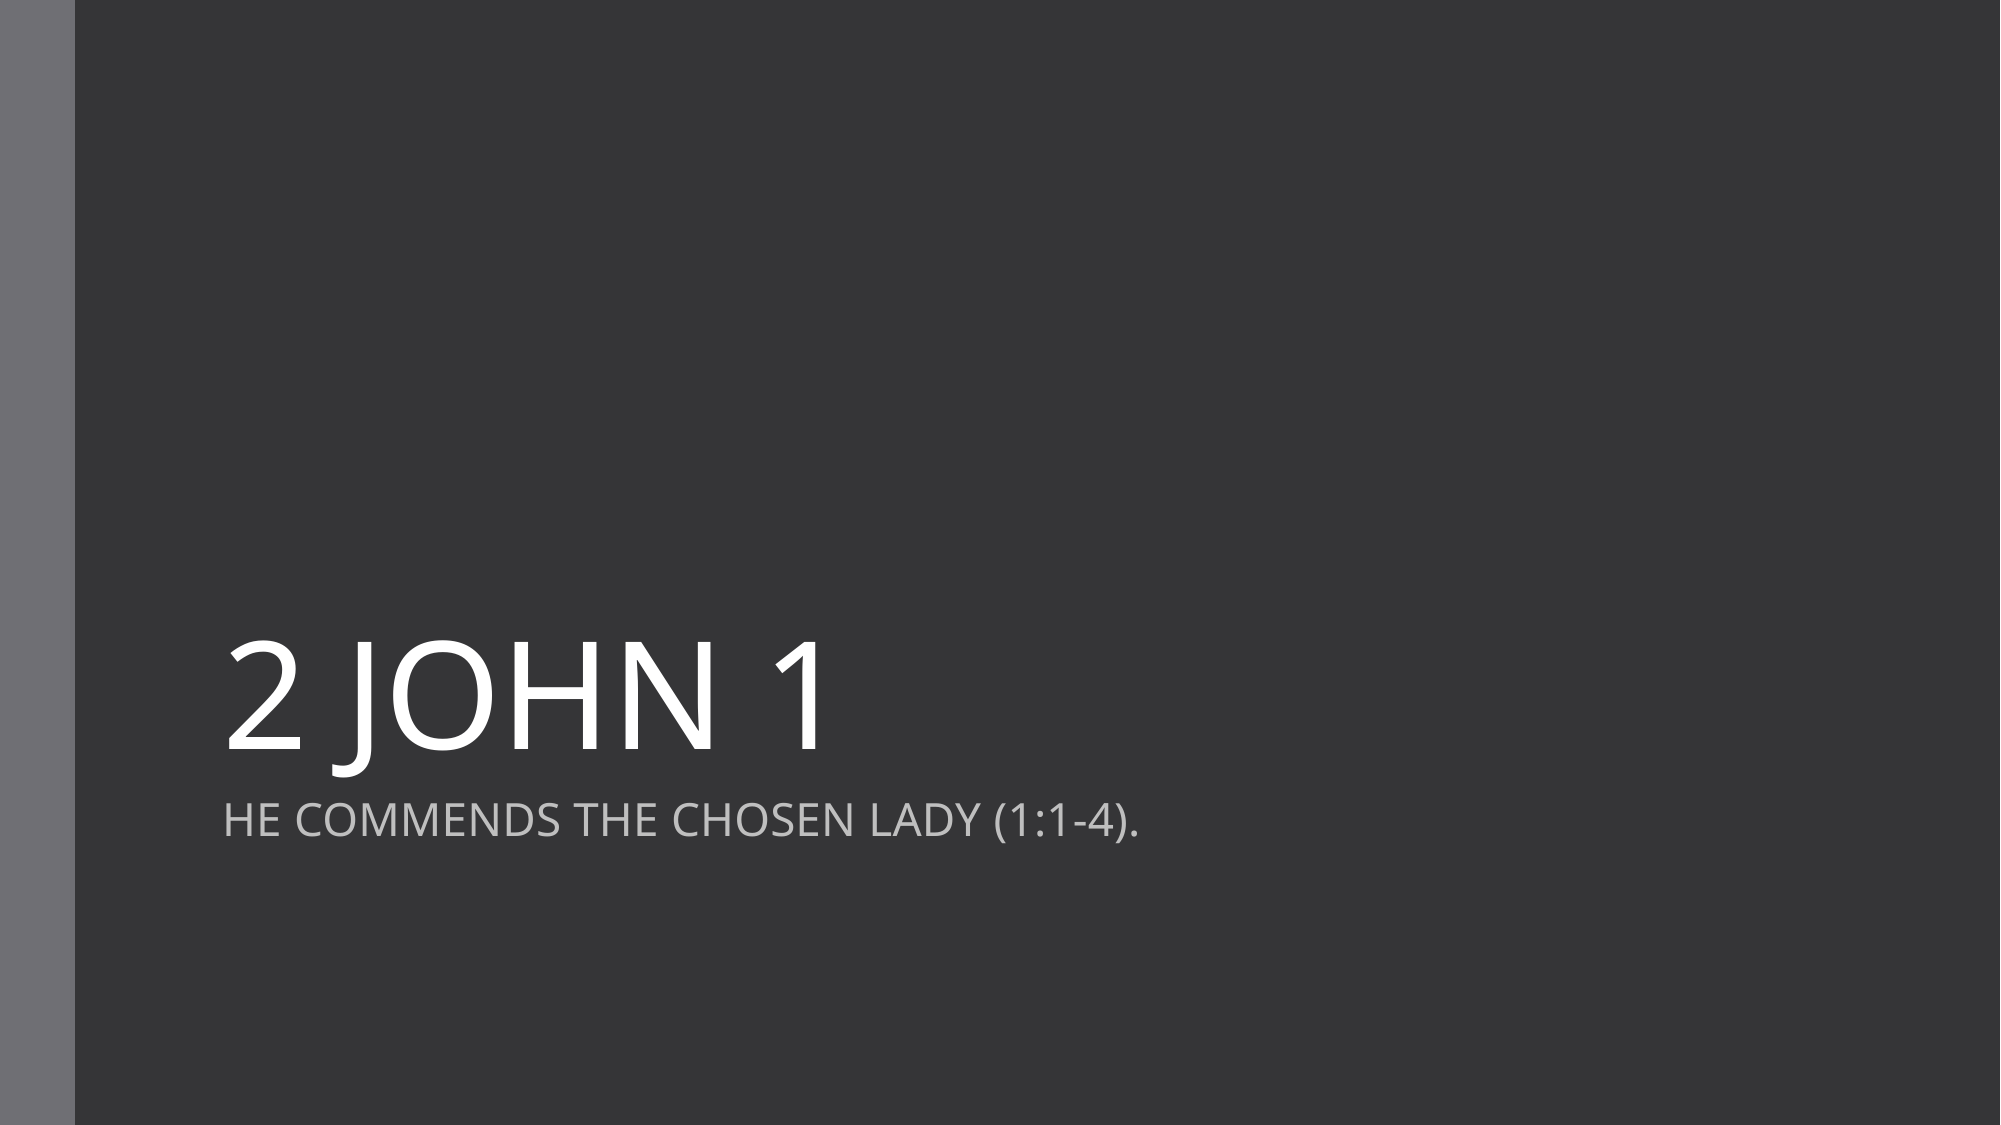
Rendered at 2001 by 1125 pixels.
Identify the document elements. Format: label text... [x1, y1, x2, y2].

subtitle HE COMMENDS THE CHOSEN LADY (1:1-4). [206, 787, 1752, 1066]
title 2 JOHN 1 [206, 124, 1752, 787]
